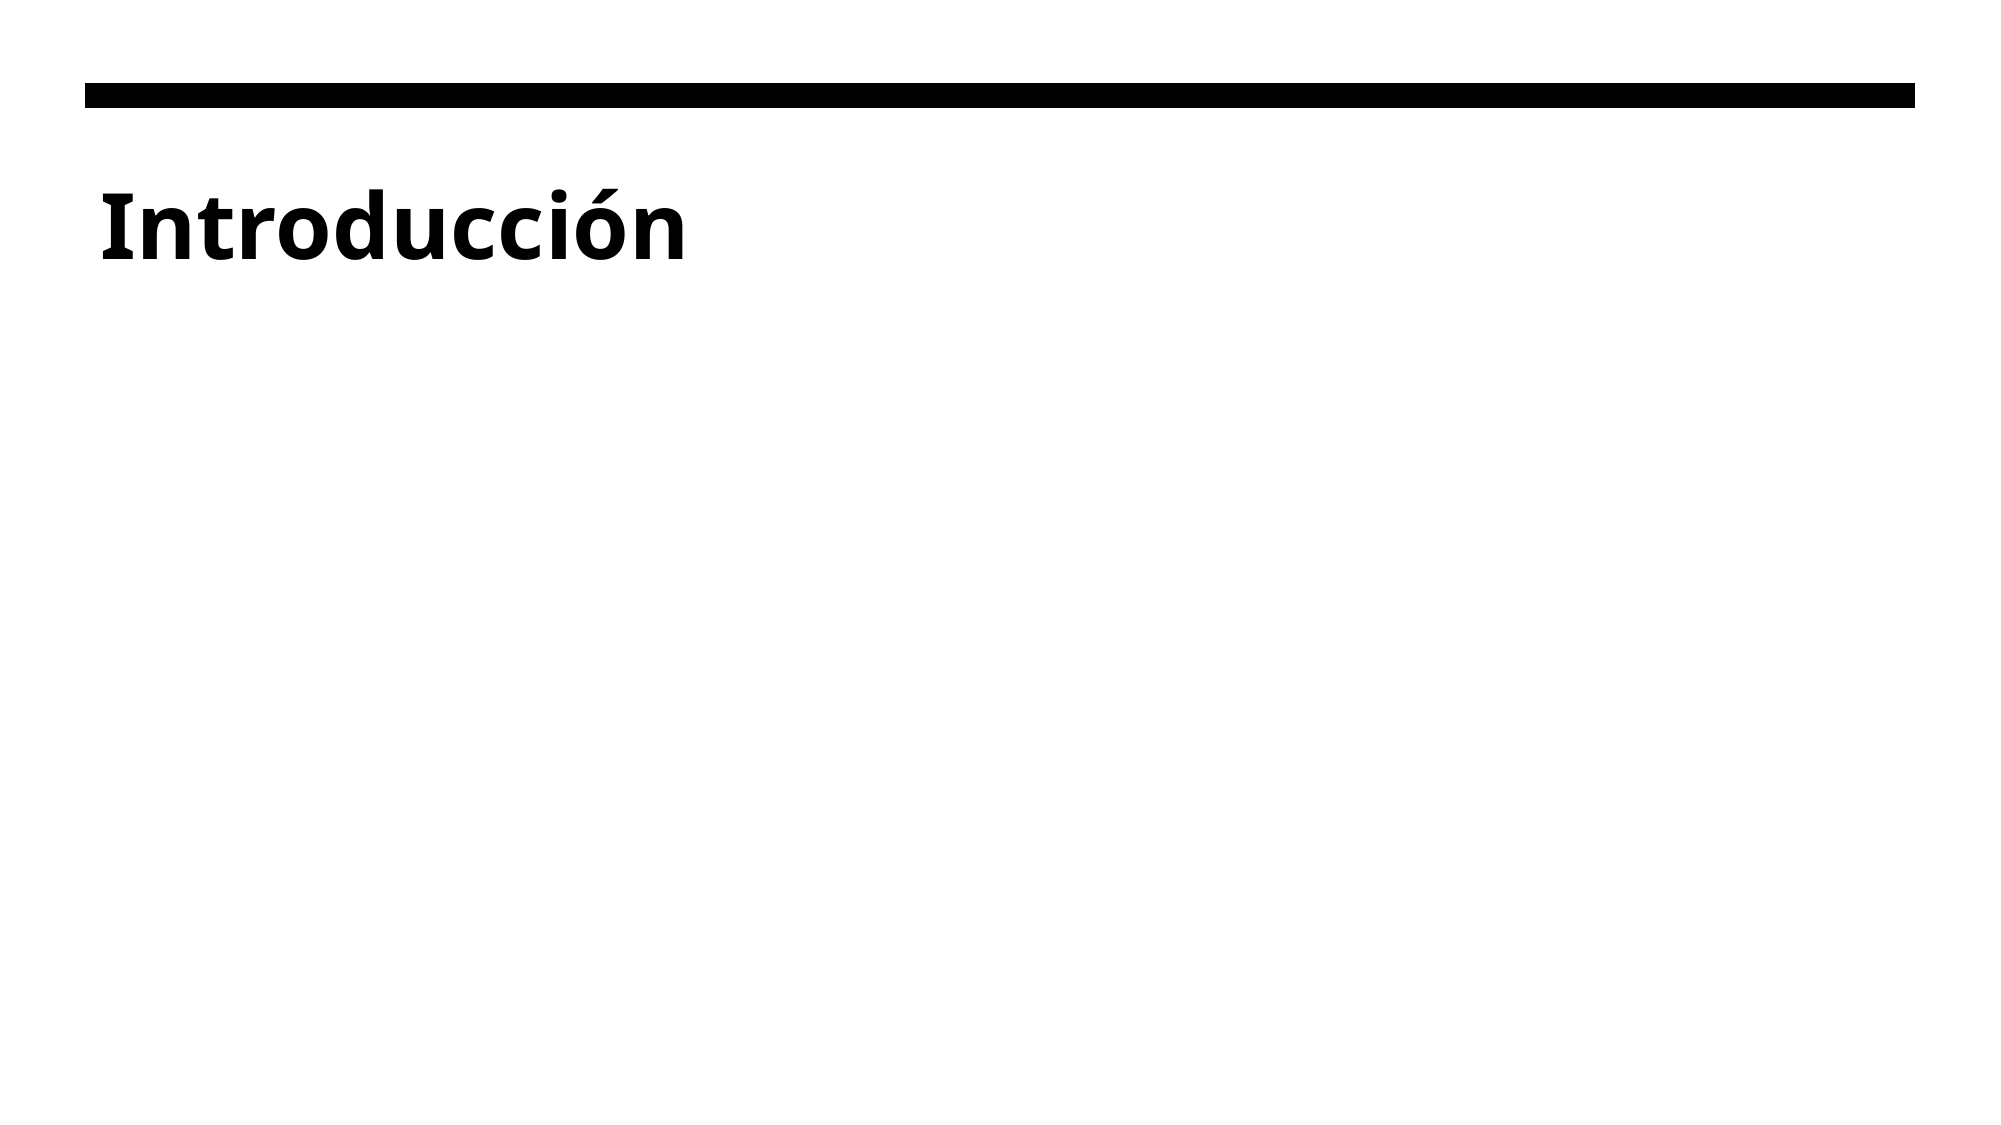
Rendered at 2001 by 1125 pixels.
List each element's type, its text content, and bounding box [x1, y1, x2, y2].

title Introducción [85, 160, 1916, 401]
